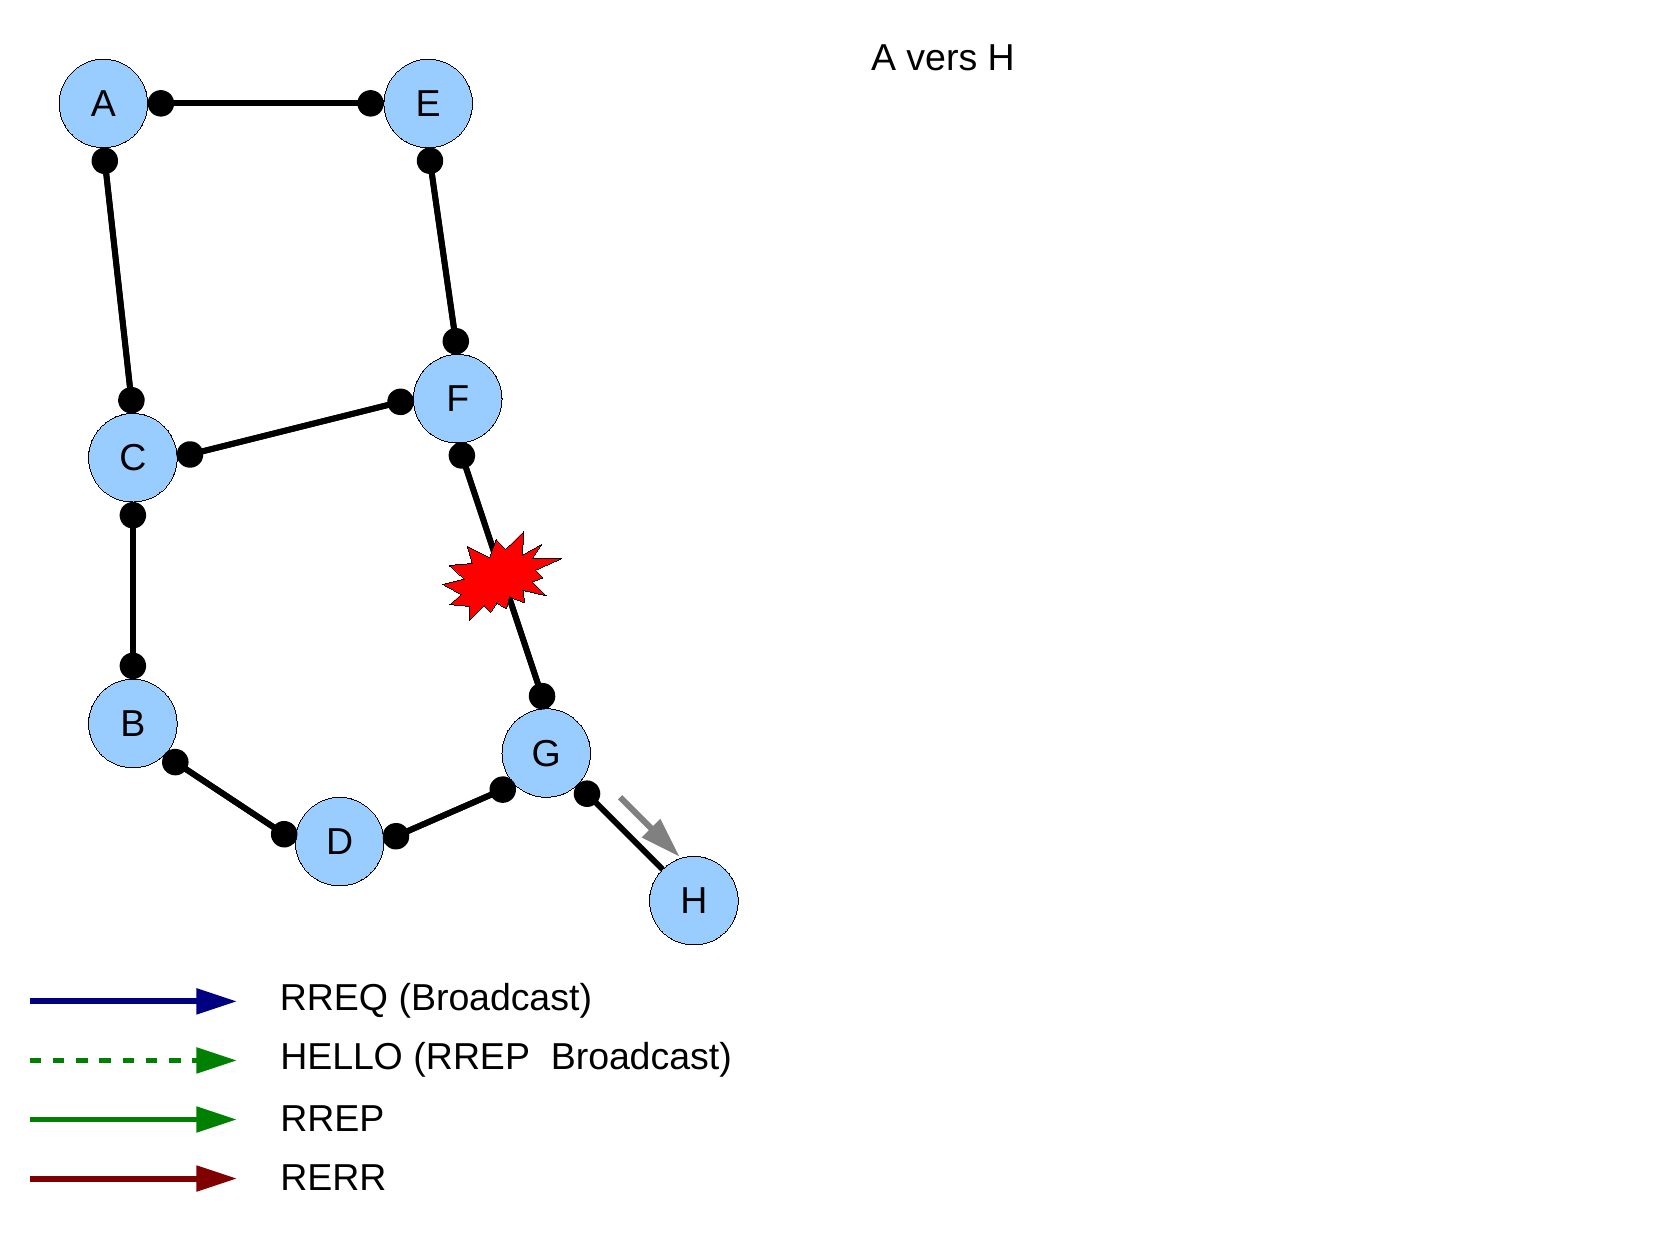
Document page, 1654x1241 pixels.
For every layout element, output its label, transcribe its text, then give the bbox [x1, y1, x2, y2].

text_box G [501, 708, 591, 798]
text_box [442, 531, 562, 621]
text_box HELLO (RREP Broadcast) [265, 1028, 666, 1090]
text_box A vers H [856, 29, 1004, 92]
text_box A [59, 59, 148, 148]
text_box E [384, 59, 473, 148]
text_box C [88, 413, 178, 502]
text_box B [88, 679, 178, 768]
text_box D [295, 797, 384, 886]
text_box H [649, 856, 739, 945]
text_box RREQ (Broadcast) [265, 969, 552, 1028]
text_box F [413, 354, 503, 443]
text_box RREP [265, 1089, 381, 1149]
text_box RERR [265, 1149, 383, 1211]
